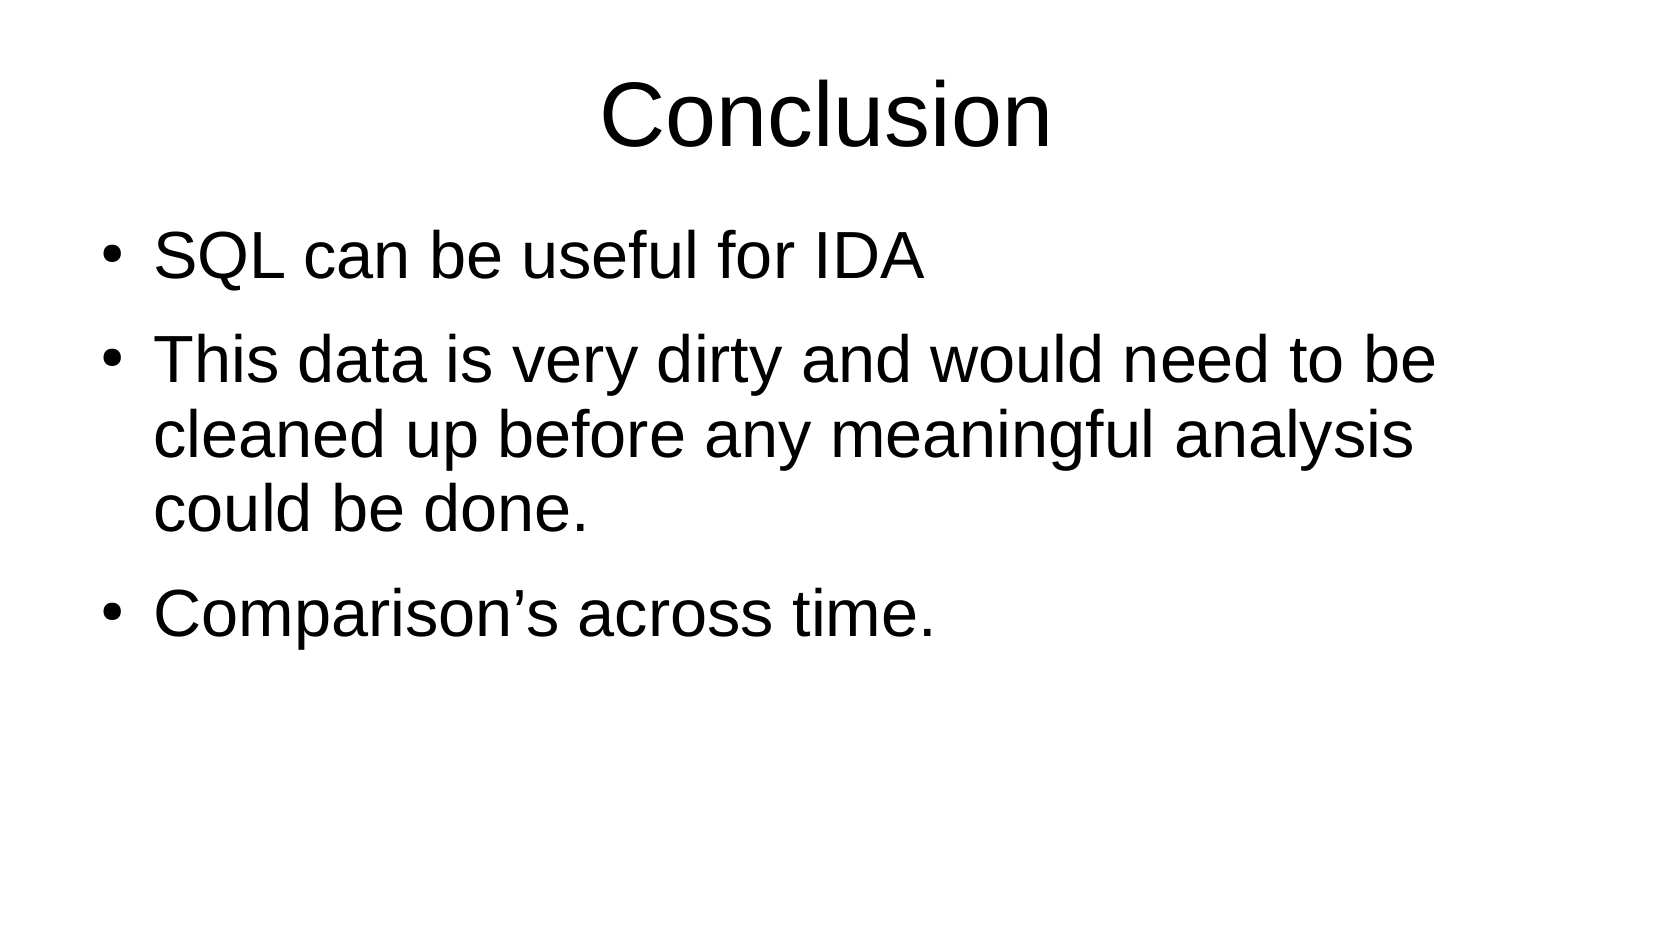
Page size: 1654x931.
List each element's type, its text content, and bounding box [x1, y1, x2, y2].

title Conclusion [82, 37, 1571, 193]
list SQL can be useful for IDA This data is very dirty and would need to be cleaned up before any meaningful analysis could be done. Comparison’s across time. [82, 217, 1571, 758]
